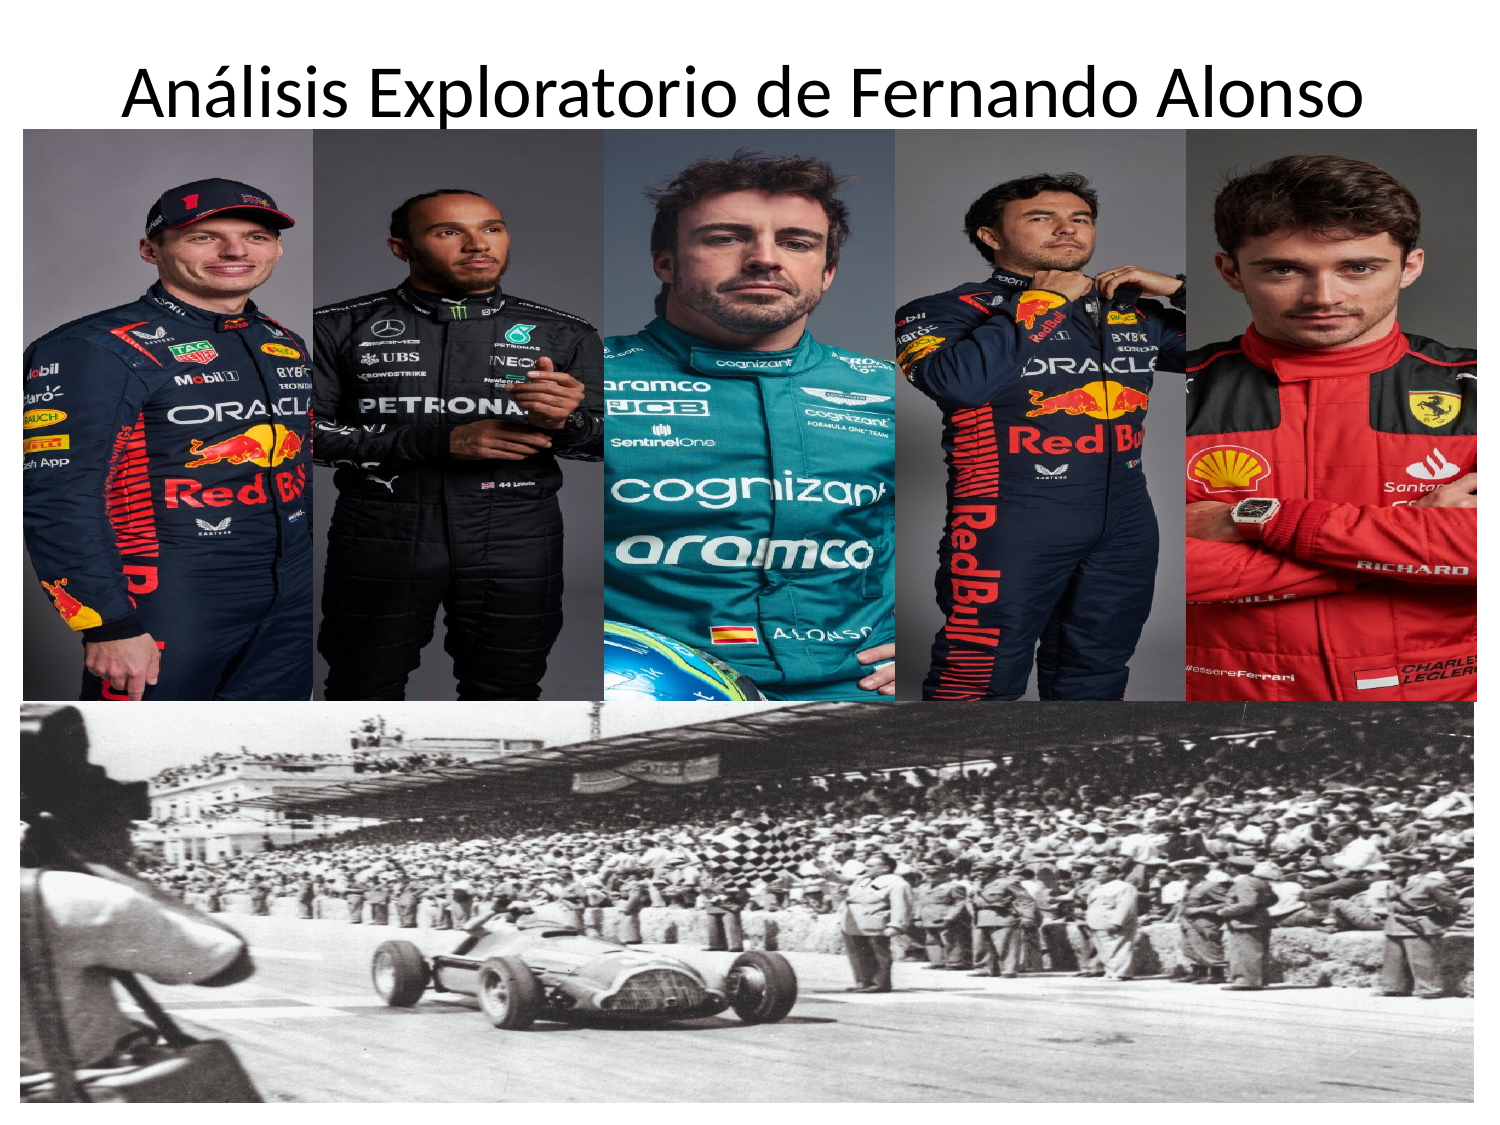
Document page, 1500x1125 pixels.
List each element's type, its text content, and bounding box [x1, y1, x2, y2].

title Análisis Exploratorio de Fernando Alonso [106, 35, 1453, 129]
picture [20, 129, 1477, 1103]
